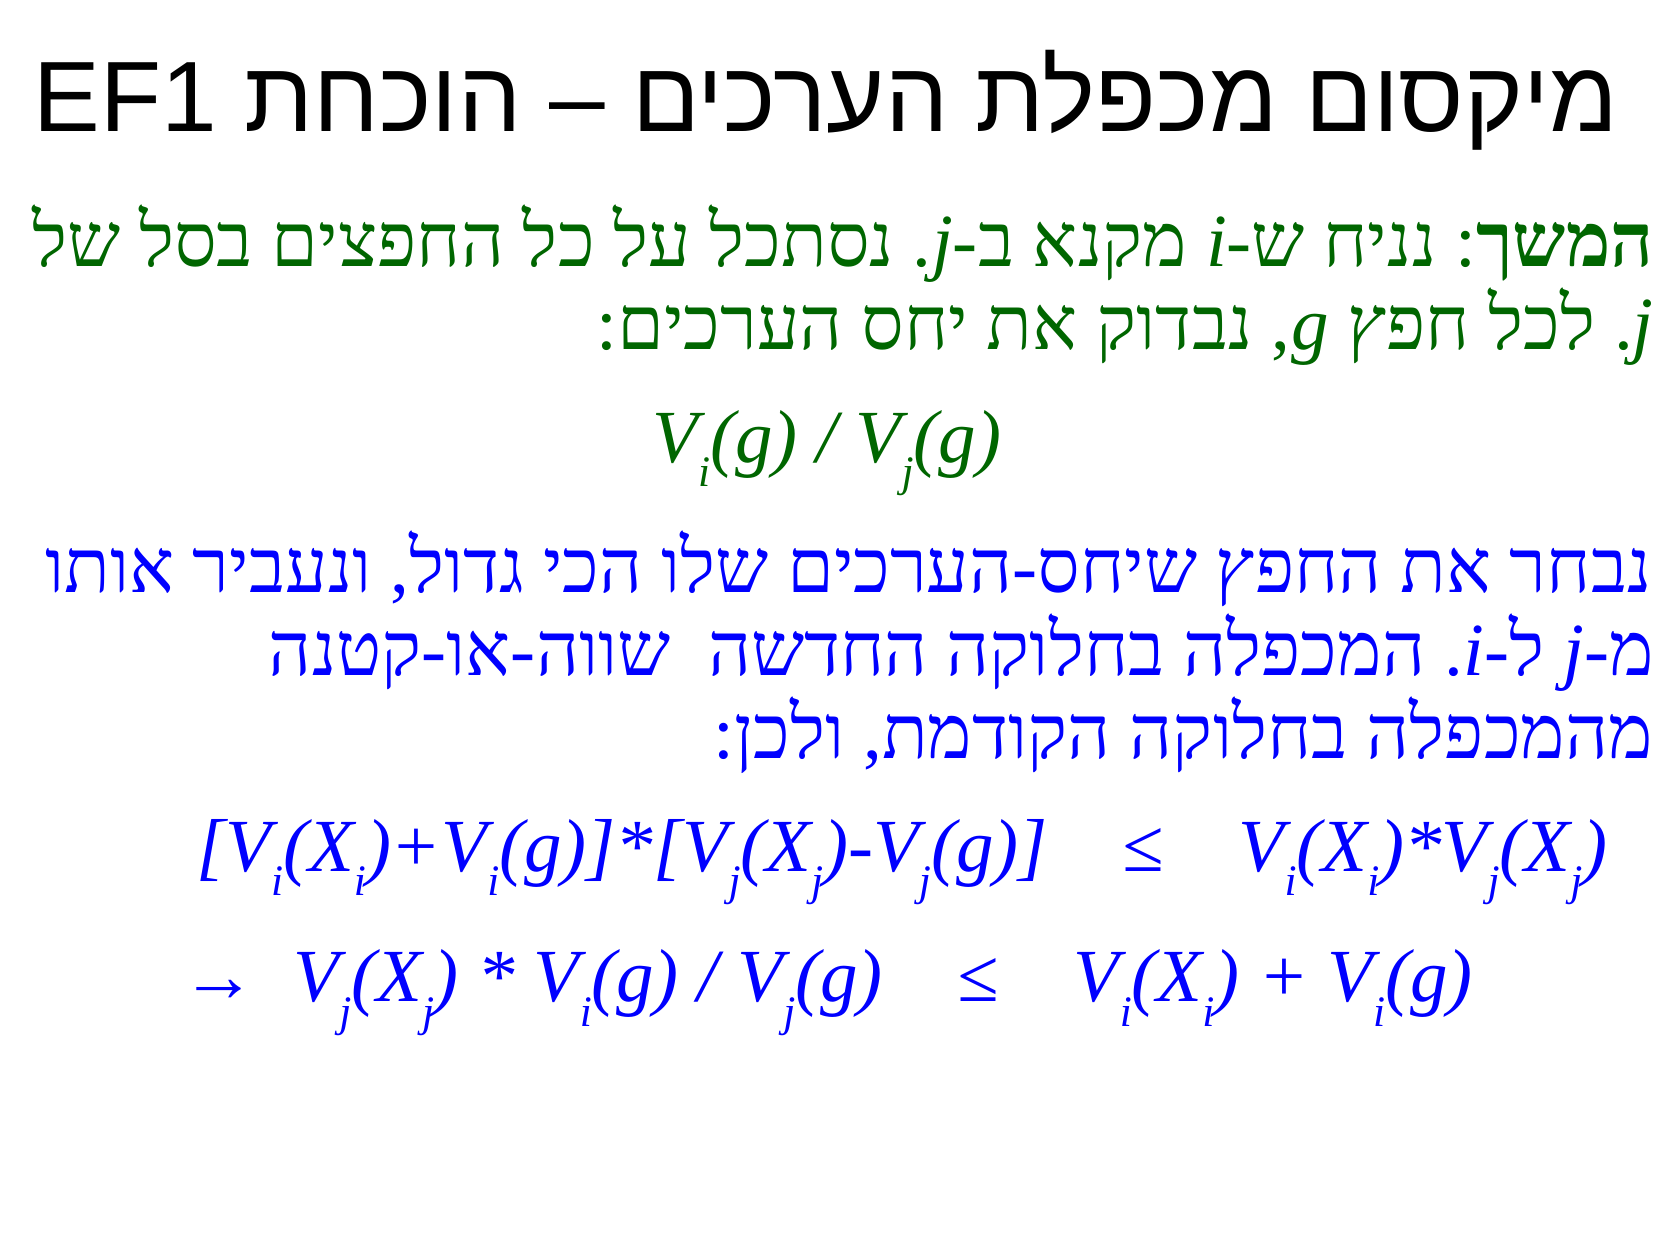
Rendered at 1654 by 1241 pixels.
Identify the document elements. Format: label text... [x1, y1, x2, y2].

list המשך: נניח ש-i מקנא ב-j. נסתכל על כל החפצים בסל של j. לכל חפץ g, נבדוק את יחס הערכים: Vi(g) / Vj(g) נבחר את החפץ שיחס-הערכים שלו הכי גדול, ונעביר אותו מ-j ל-i. המכפלה בחלוקה החדשה שווה-או-קטנה מהמכפלה בחלוקה הקודמת, ולכן: [Vi(Xi)+Vi(g)]*[Vj(Xj)-Vj(g)] ≤ Vi(Xi)*Vj(Xj) → Vj(Xj) * Vi(g) / Vj(g) ≤ Vi(Xi) + Vi(g) [0, 199, 1654, 1241]
title מיקסום מכפלת הערכים – הוכחת EF1 [0, 28, 1654, 166]
